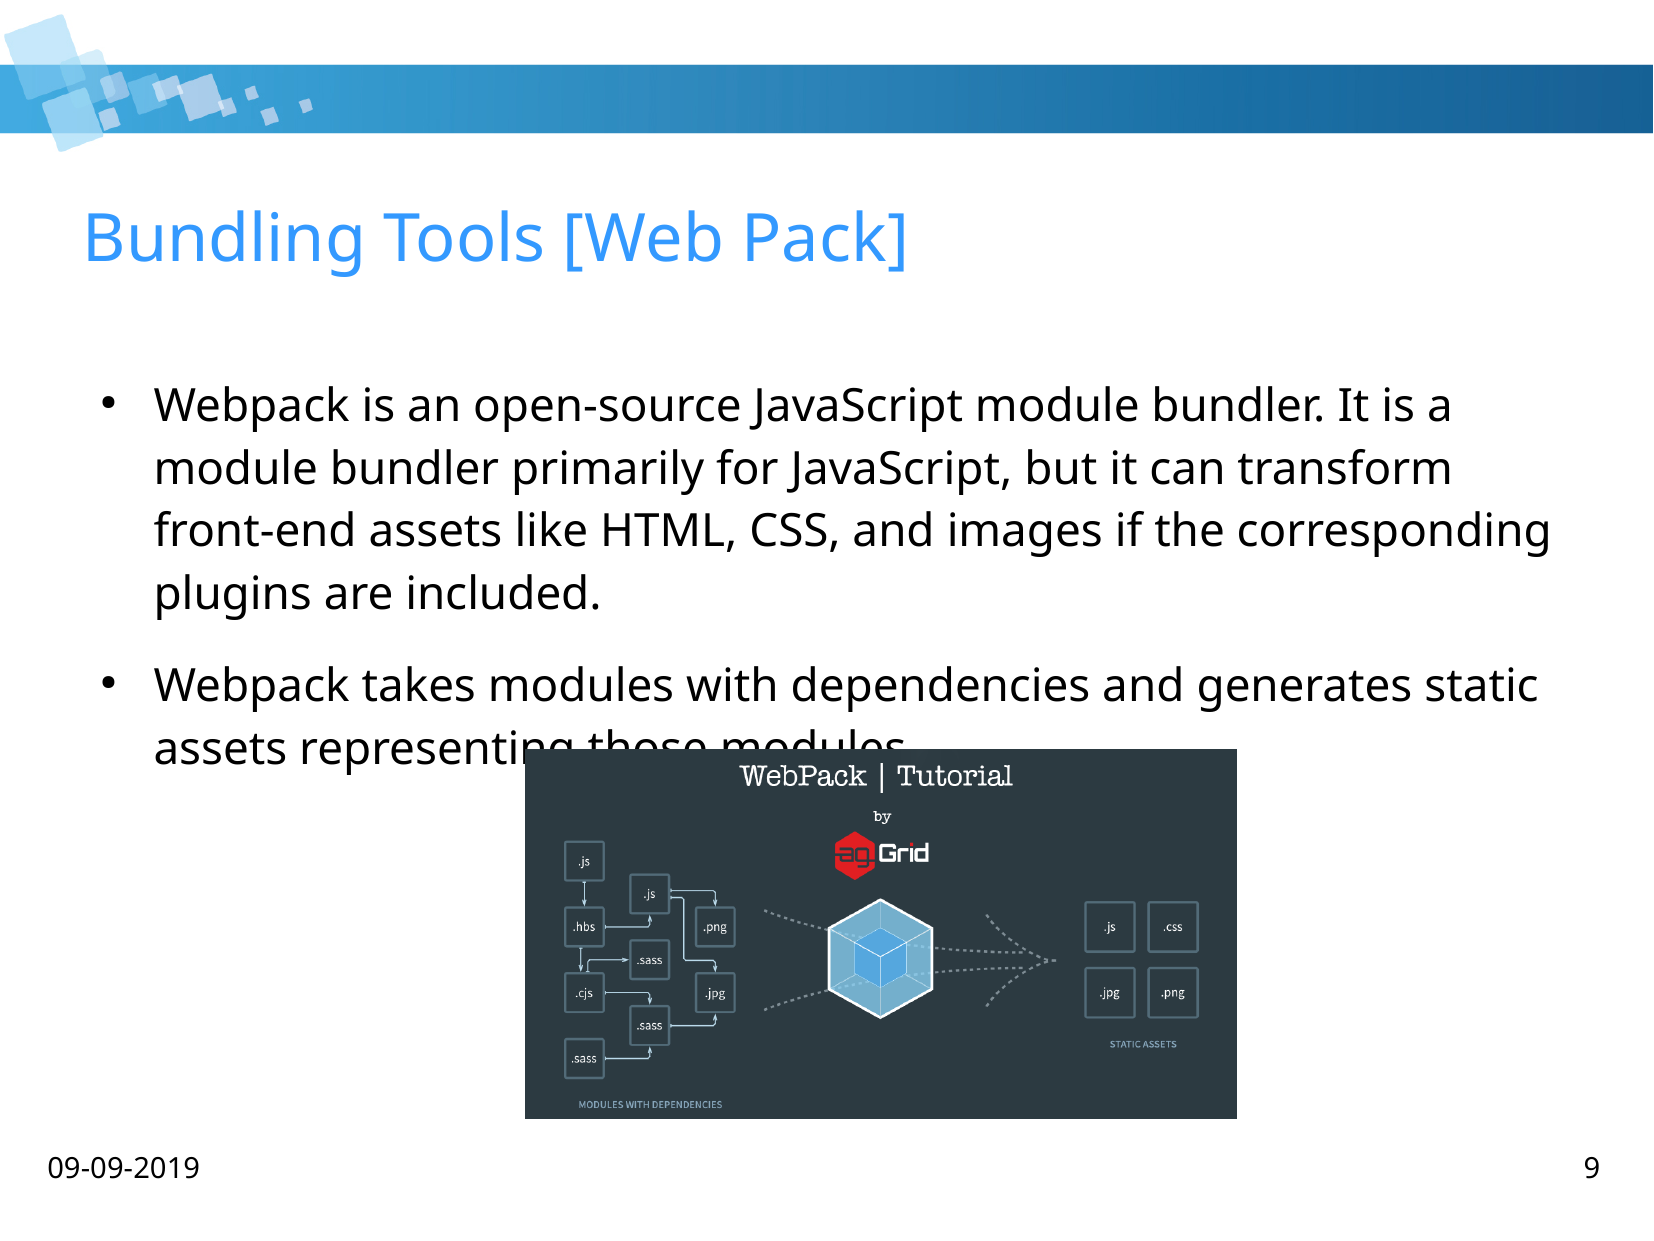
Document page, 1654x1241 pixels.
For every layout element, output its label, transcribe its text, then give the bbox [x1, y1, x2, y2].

title Bundling Tools [Web Pack] [82, 132, 1571, 340]
list Webpack is an open-source JavaScript module bundler. It is a module bundler primarily for JavaScript, but it can transform front-end assets like HTML, CSS, and images if the corresponding plugins are included. Webpack takes modules with dependencies and generates static assets representing those modules. [82, 372, 1571, 1093]
picture [0, 0, 1653, 1238]
